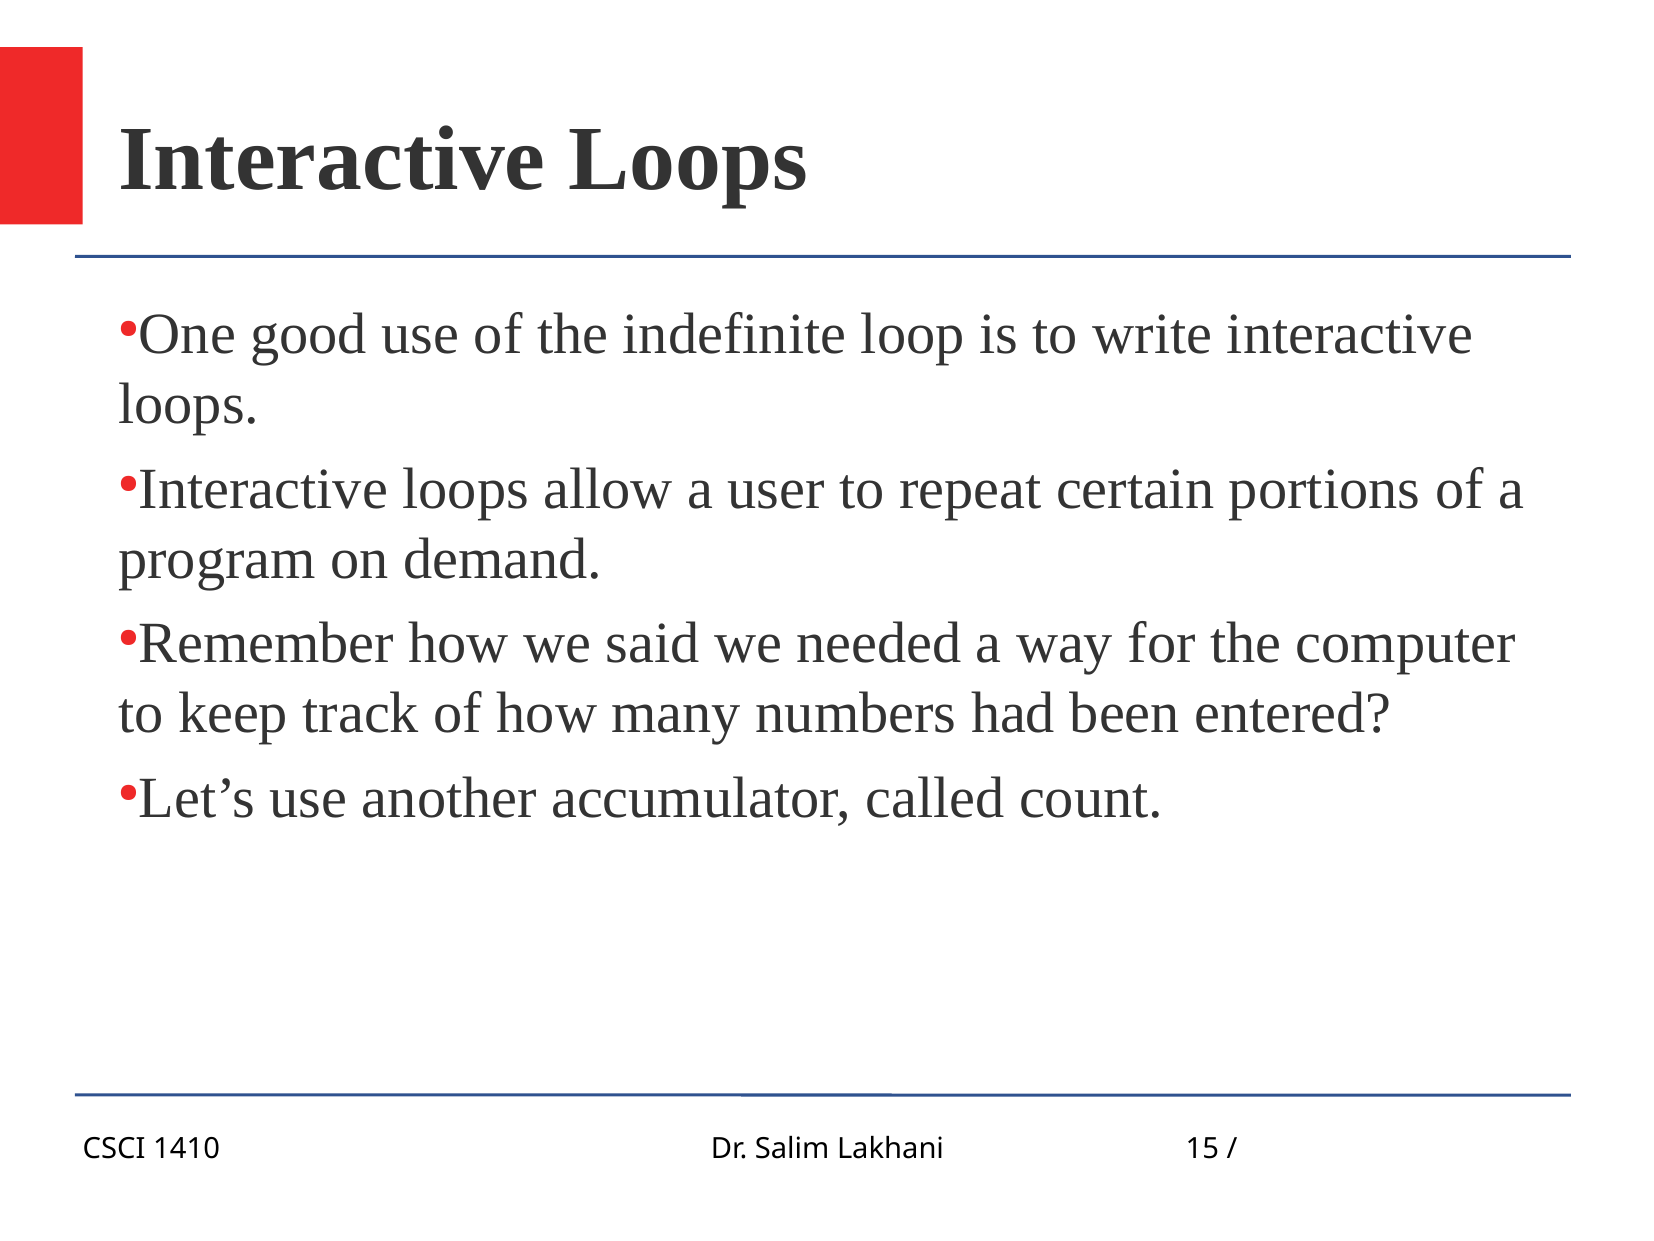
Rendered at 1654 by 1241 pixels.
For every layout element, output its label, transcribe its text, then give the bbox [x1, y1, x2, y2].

text_box CSCI 1410 [82, 1129, 468, 1216]
list One good use of the indefinite loop is to write interactive loops. Interactive loops allow a user to repeat certain portions of a program on demand. Remember how we said we needed a way for the computer to keep track of how many numbers had been entered? Let’s use another accumulator, called count. [118, 295, 1536, 1080]
title Interactive Loops [118, 49, 1571, 257]
text_box / [1185, 1129, 1571, 1216]
text_box Dr. Salim Lakhani [565, 1129, 1090, 1216]
